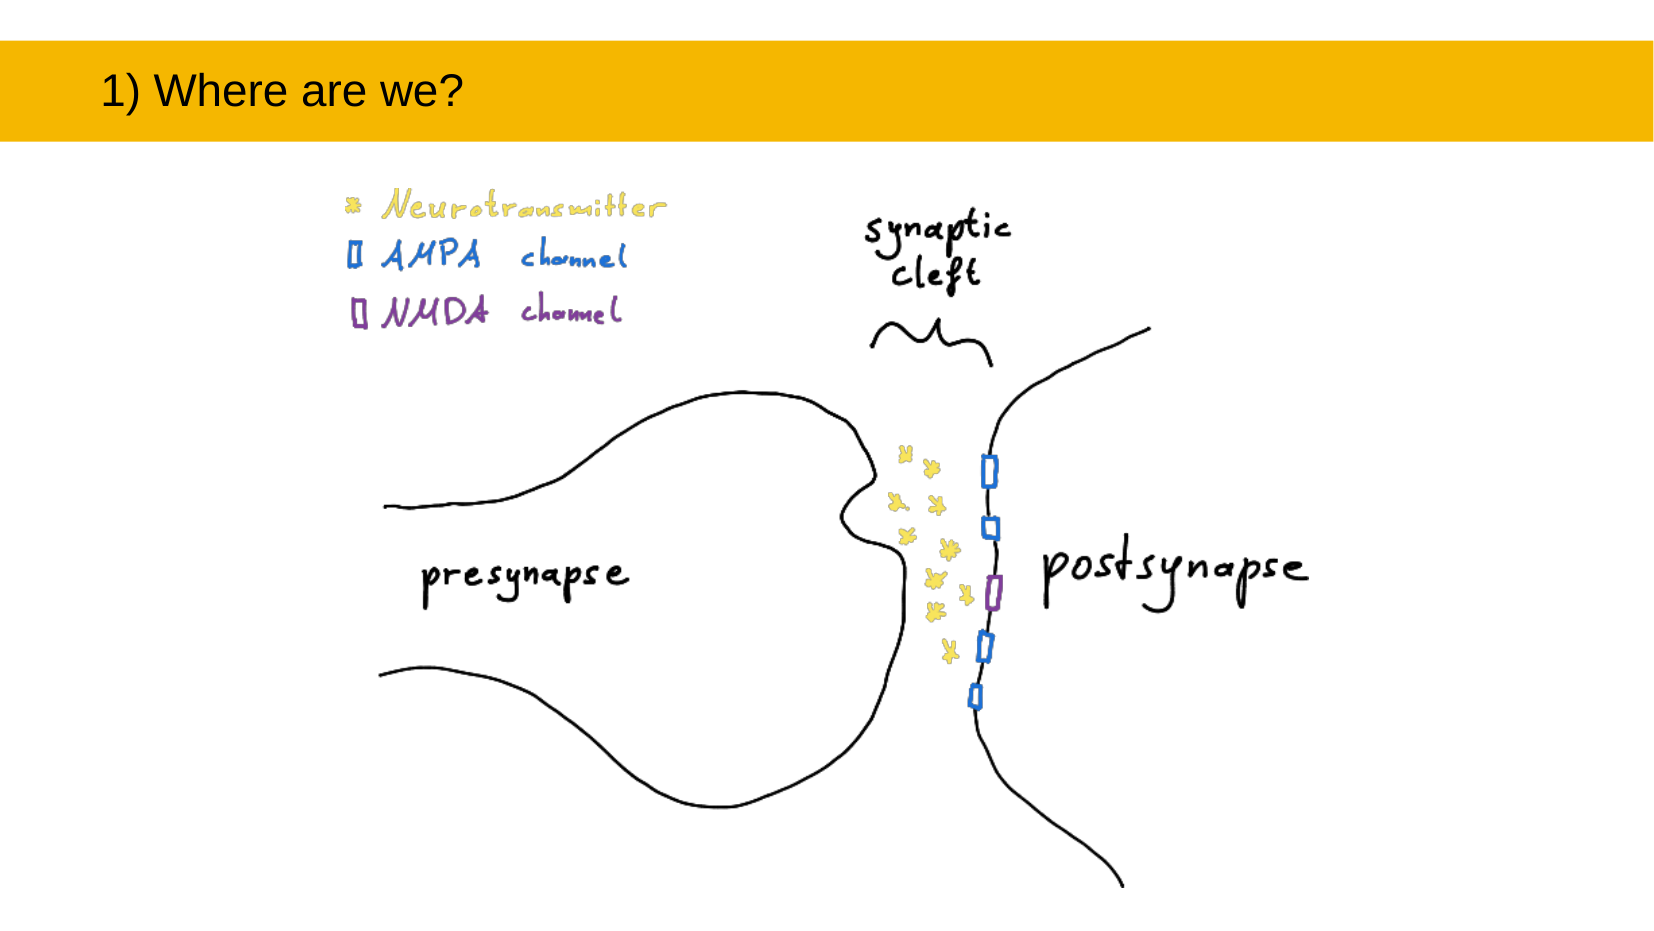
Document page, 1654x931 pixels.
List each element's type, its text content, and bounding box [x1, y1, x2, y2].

picture [345, 188, 1309, 888]
text_box [975, 40, 1654, 142]
text_box [0, 40, 82, 142]
title Where are we? [82, 14, 975, 168]
